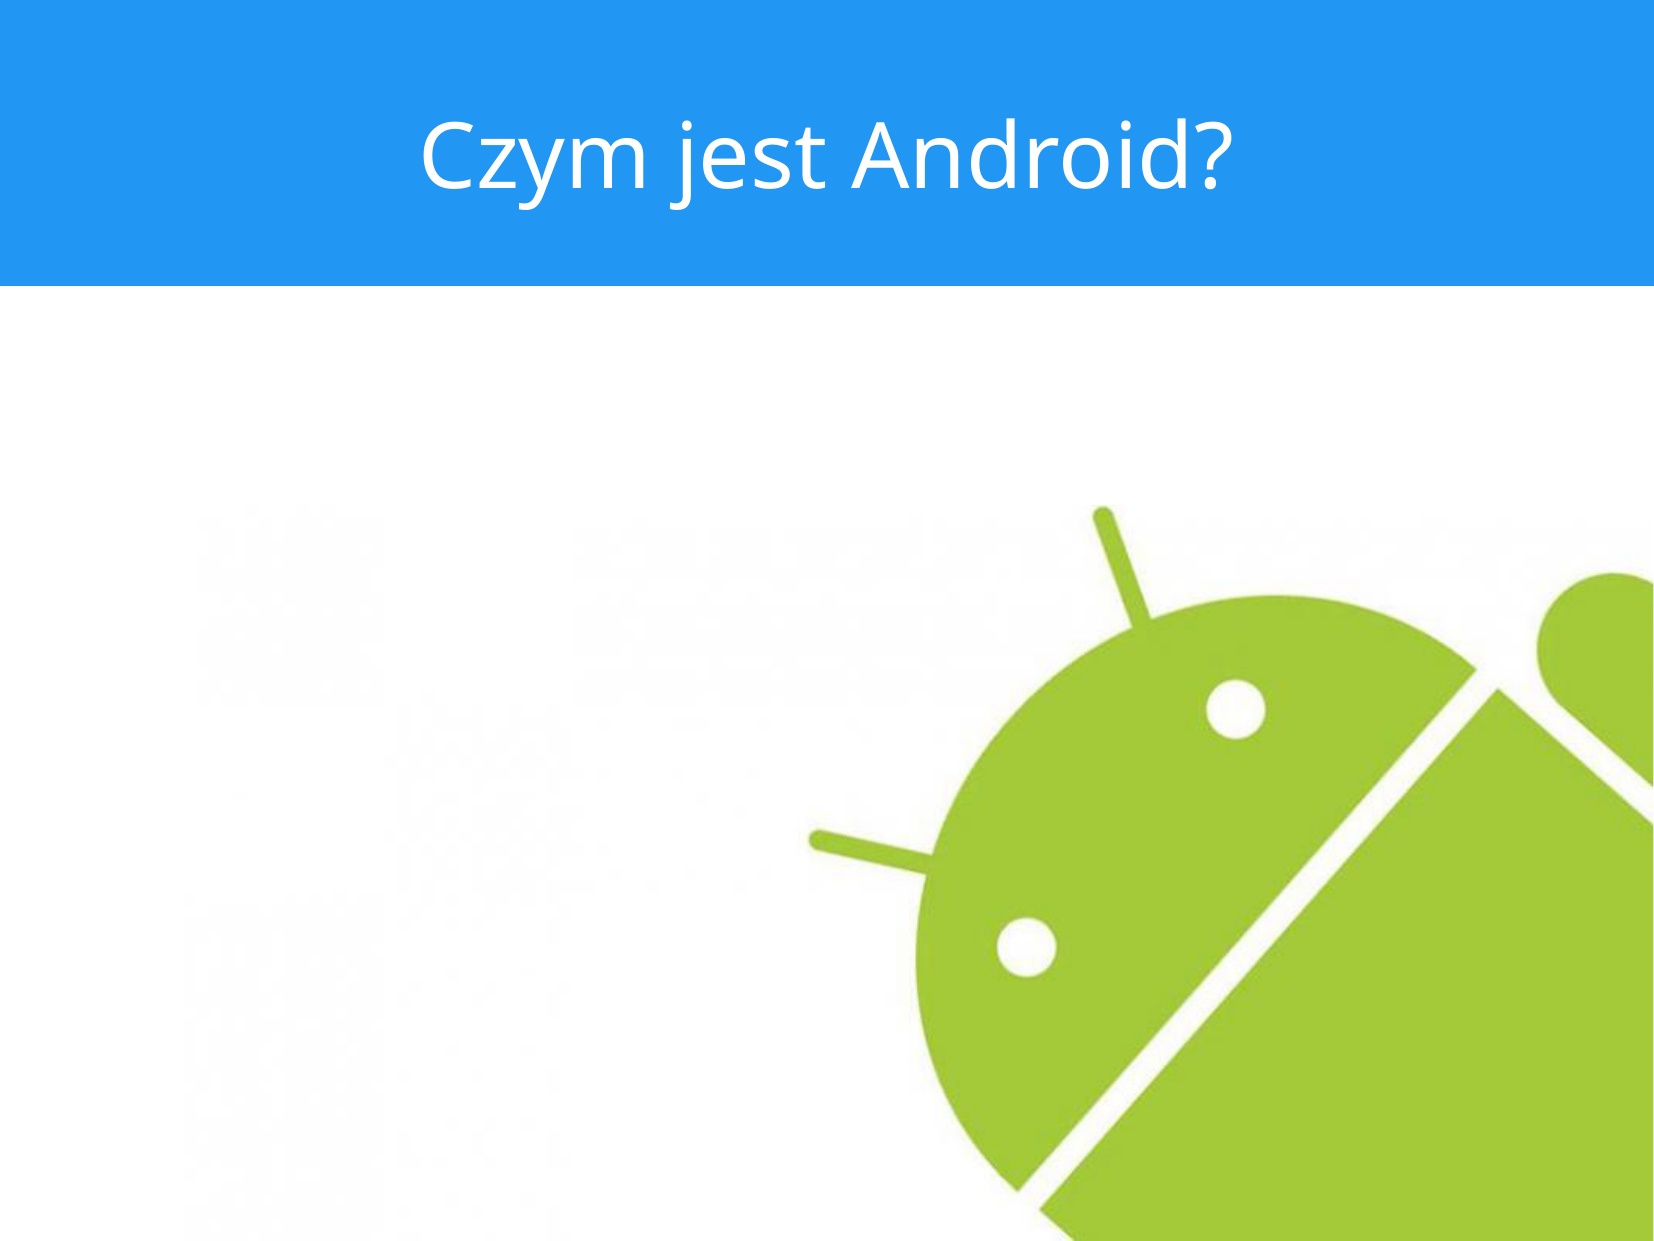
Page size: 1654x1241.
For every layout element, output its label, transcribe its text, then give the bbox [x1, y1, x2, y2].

title Czym jest Android? [82, 49, 1571, 257]
picture [184, 505, 1654, 1241]
